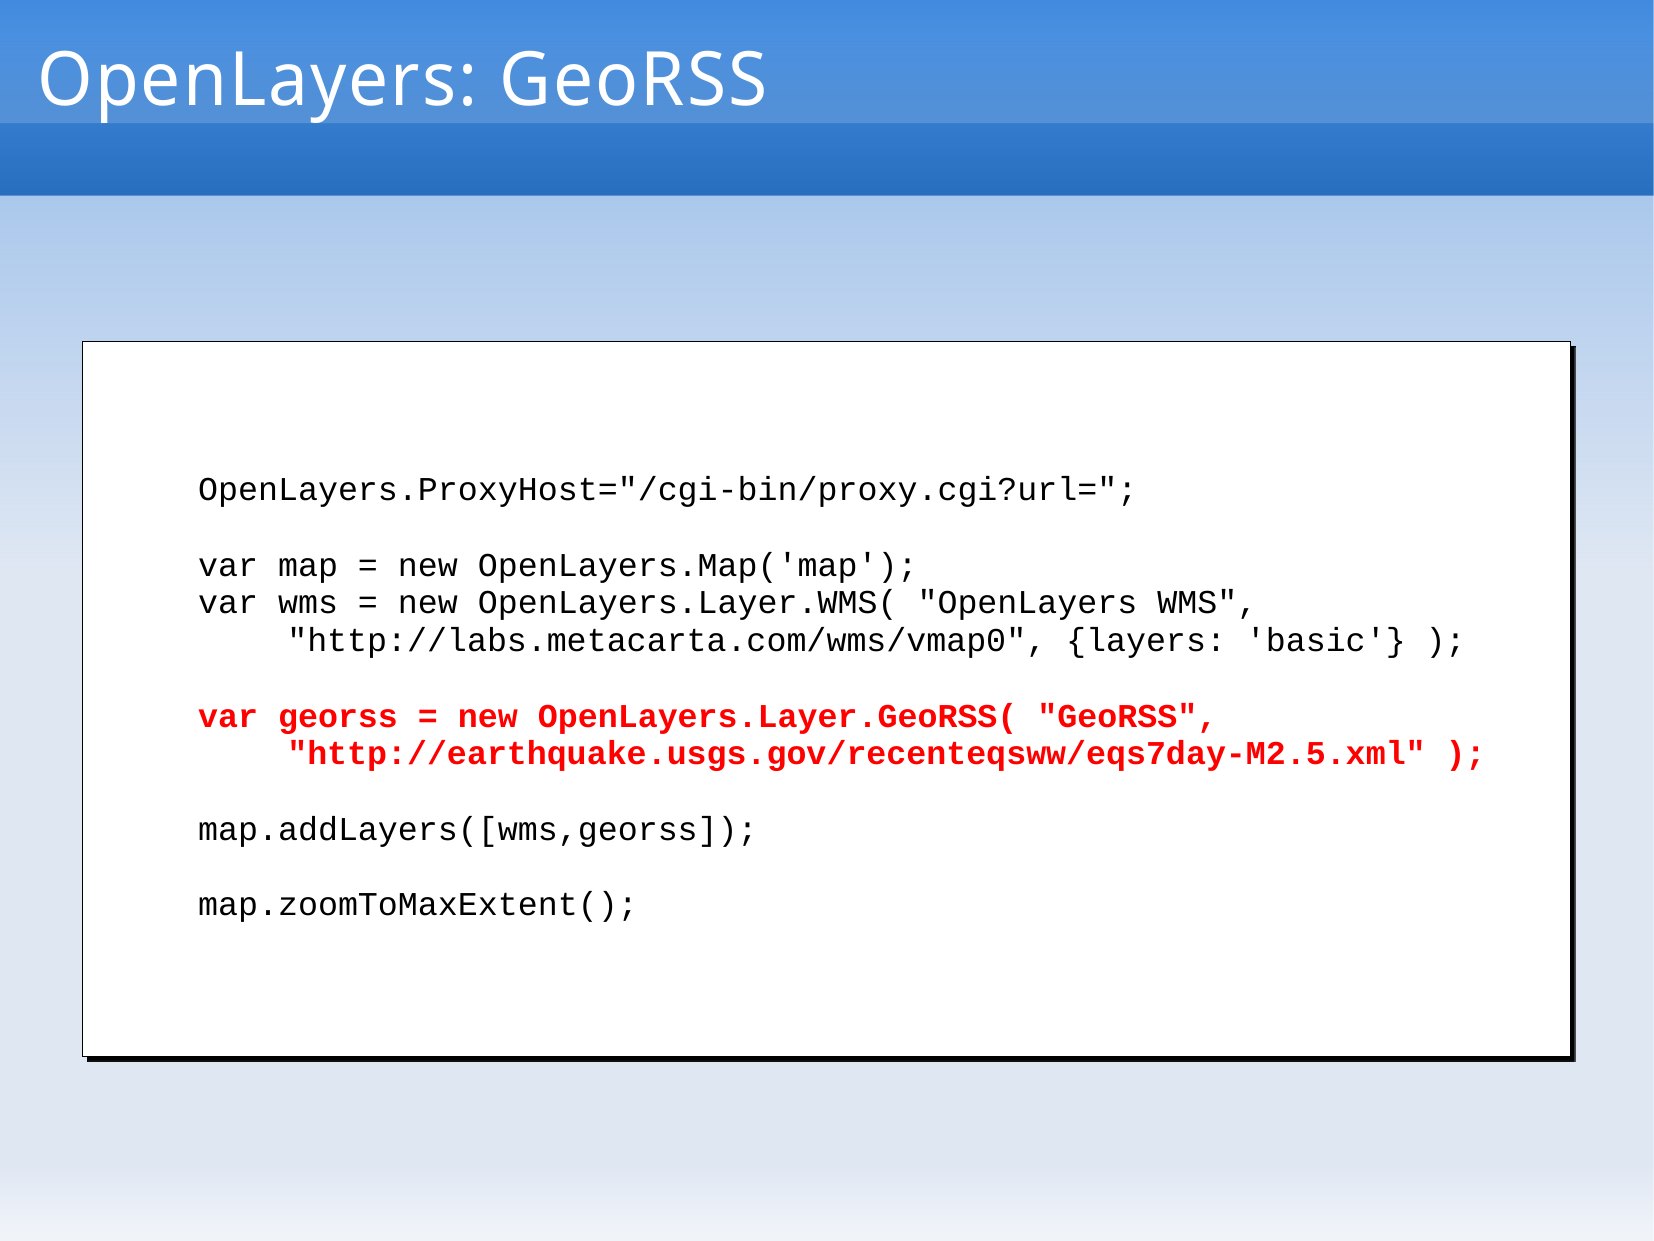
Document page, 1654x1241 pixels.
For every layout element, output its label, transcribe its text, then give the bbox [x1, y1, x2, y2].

picture [0, 0, 1654, 1241]
subtitle OpenLayers.ProxyHost="/cgi-bin/proxy.cgi?url="; var map = new OpenLayers.Map('map'); var wms = new OpenLayers.Layer.WMS( "OpenLayers WMS", "http://labs.metacarta.com/wms/vmap0", {layers: 'basic'} ); var georss = new OpenLayers.Layer.GeoRSS( "GeoRSS", "http://earthquake.usgs.gov/recenteqsww/eqs7day-M2.5.xml" ); map.addLayers([wms,georss]); map.zoomToMaxExtent(); [82, 341, 1571, 1057]
title OpenLayers: GeoRSS [37, 2, 1463, 151]
